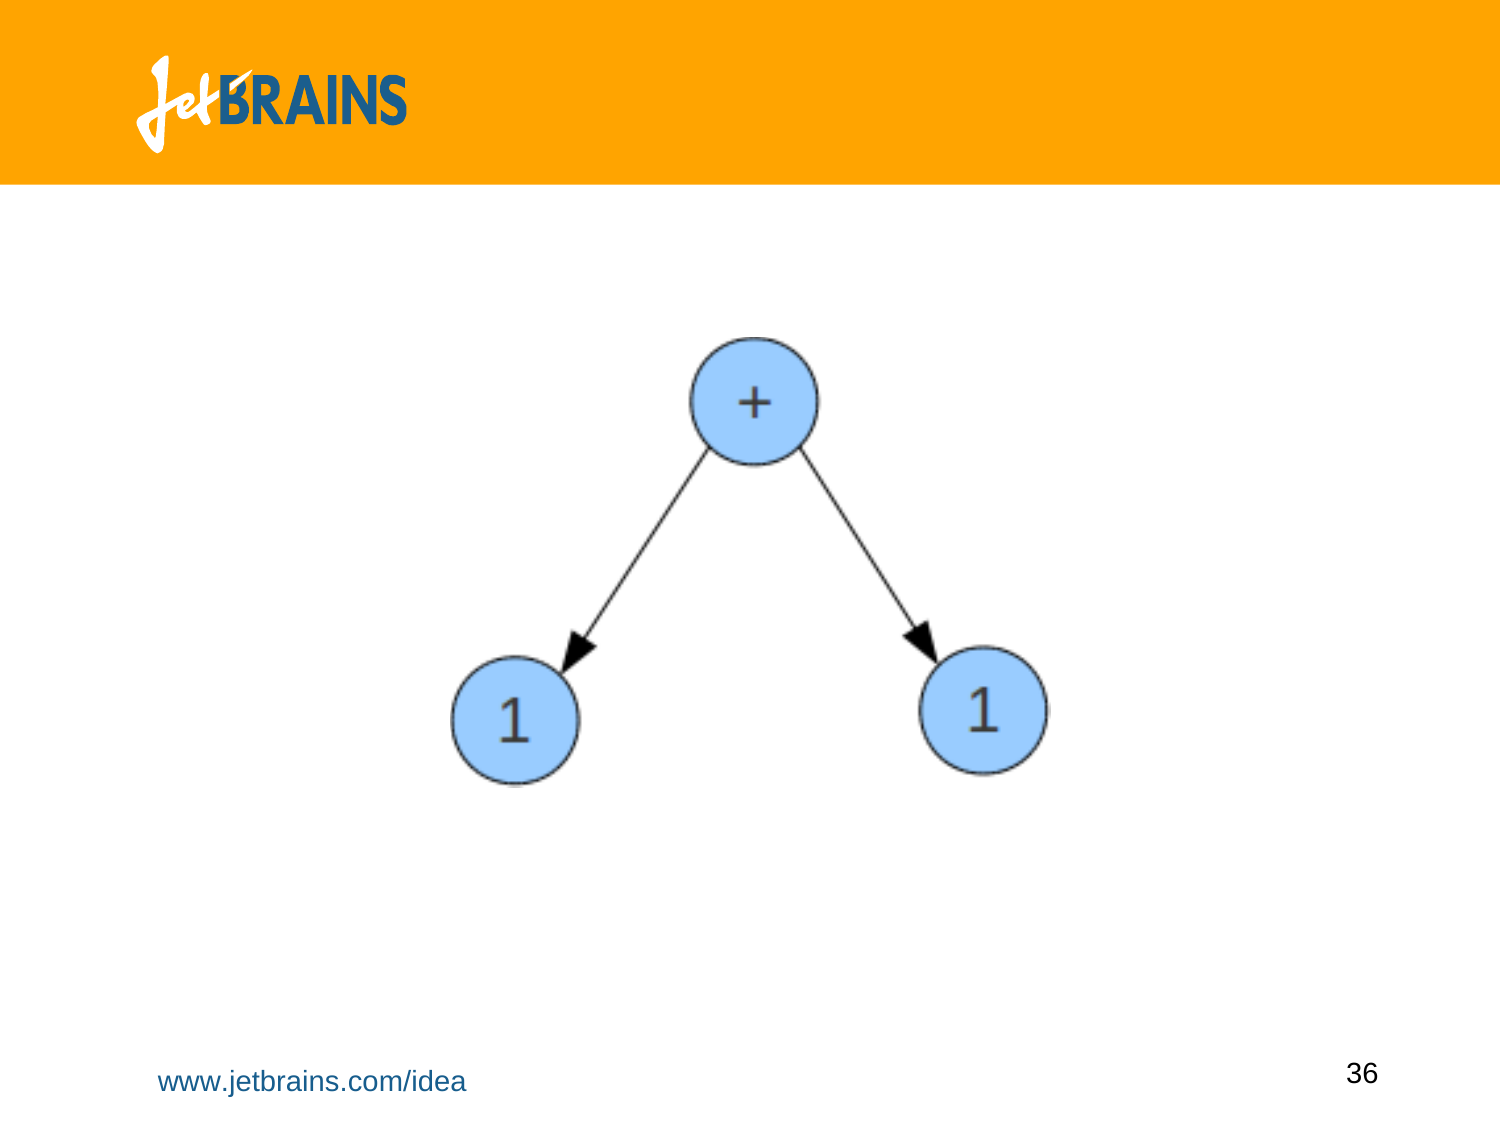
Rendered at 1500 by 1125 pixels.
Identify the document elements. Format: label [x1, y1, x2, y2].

picture [450, 337, 1051, 788]
